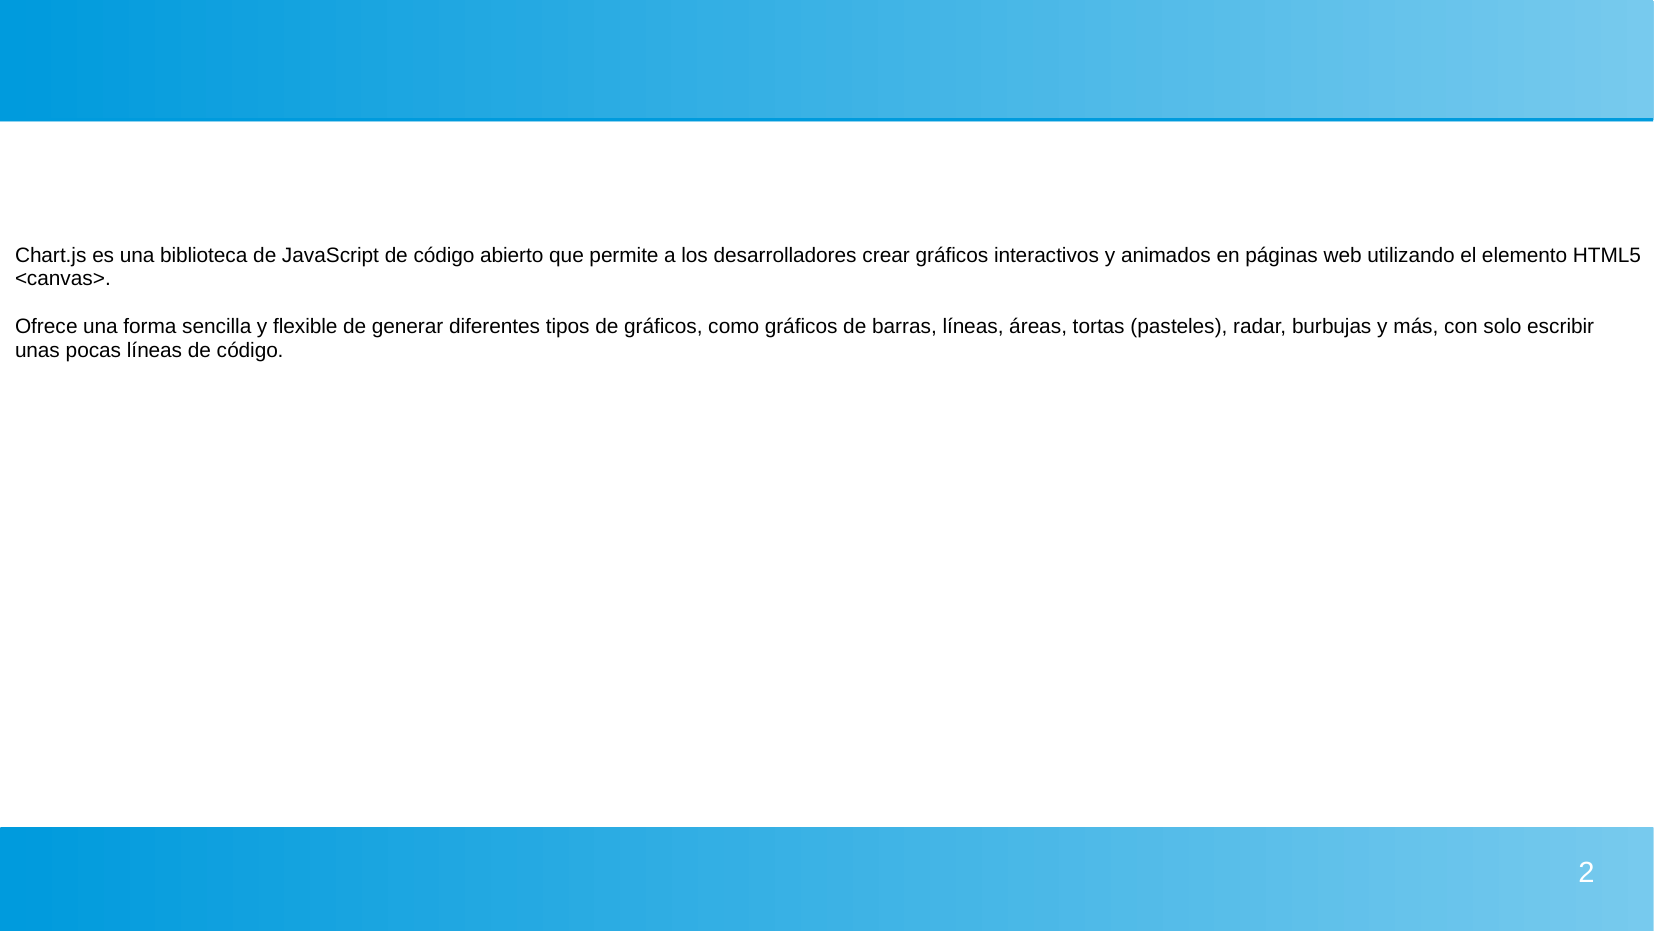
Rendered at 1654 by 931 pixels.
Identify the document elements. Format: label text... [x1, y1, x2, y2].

text_box Chart.js es una biblioteca de JavaScript de código abierto que permite a los desarrolladores crear gráficos interactivos y animados en páginas web utilizando el elemento HTML5 <canvas>. Ofrece una forma sencilla y flexible de generar diferentes tipos de gráficos, como gráficos de barras, líneas, áreas, tortas (pasteles), radar, burbujas y más, con solo escribir unas pocas líneas de código. [0, 236, 1654, 508]
